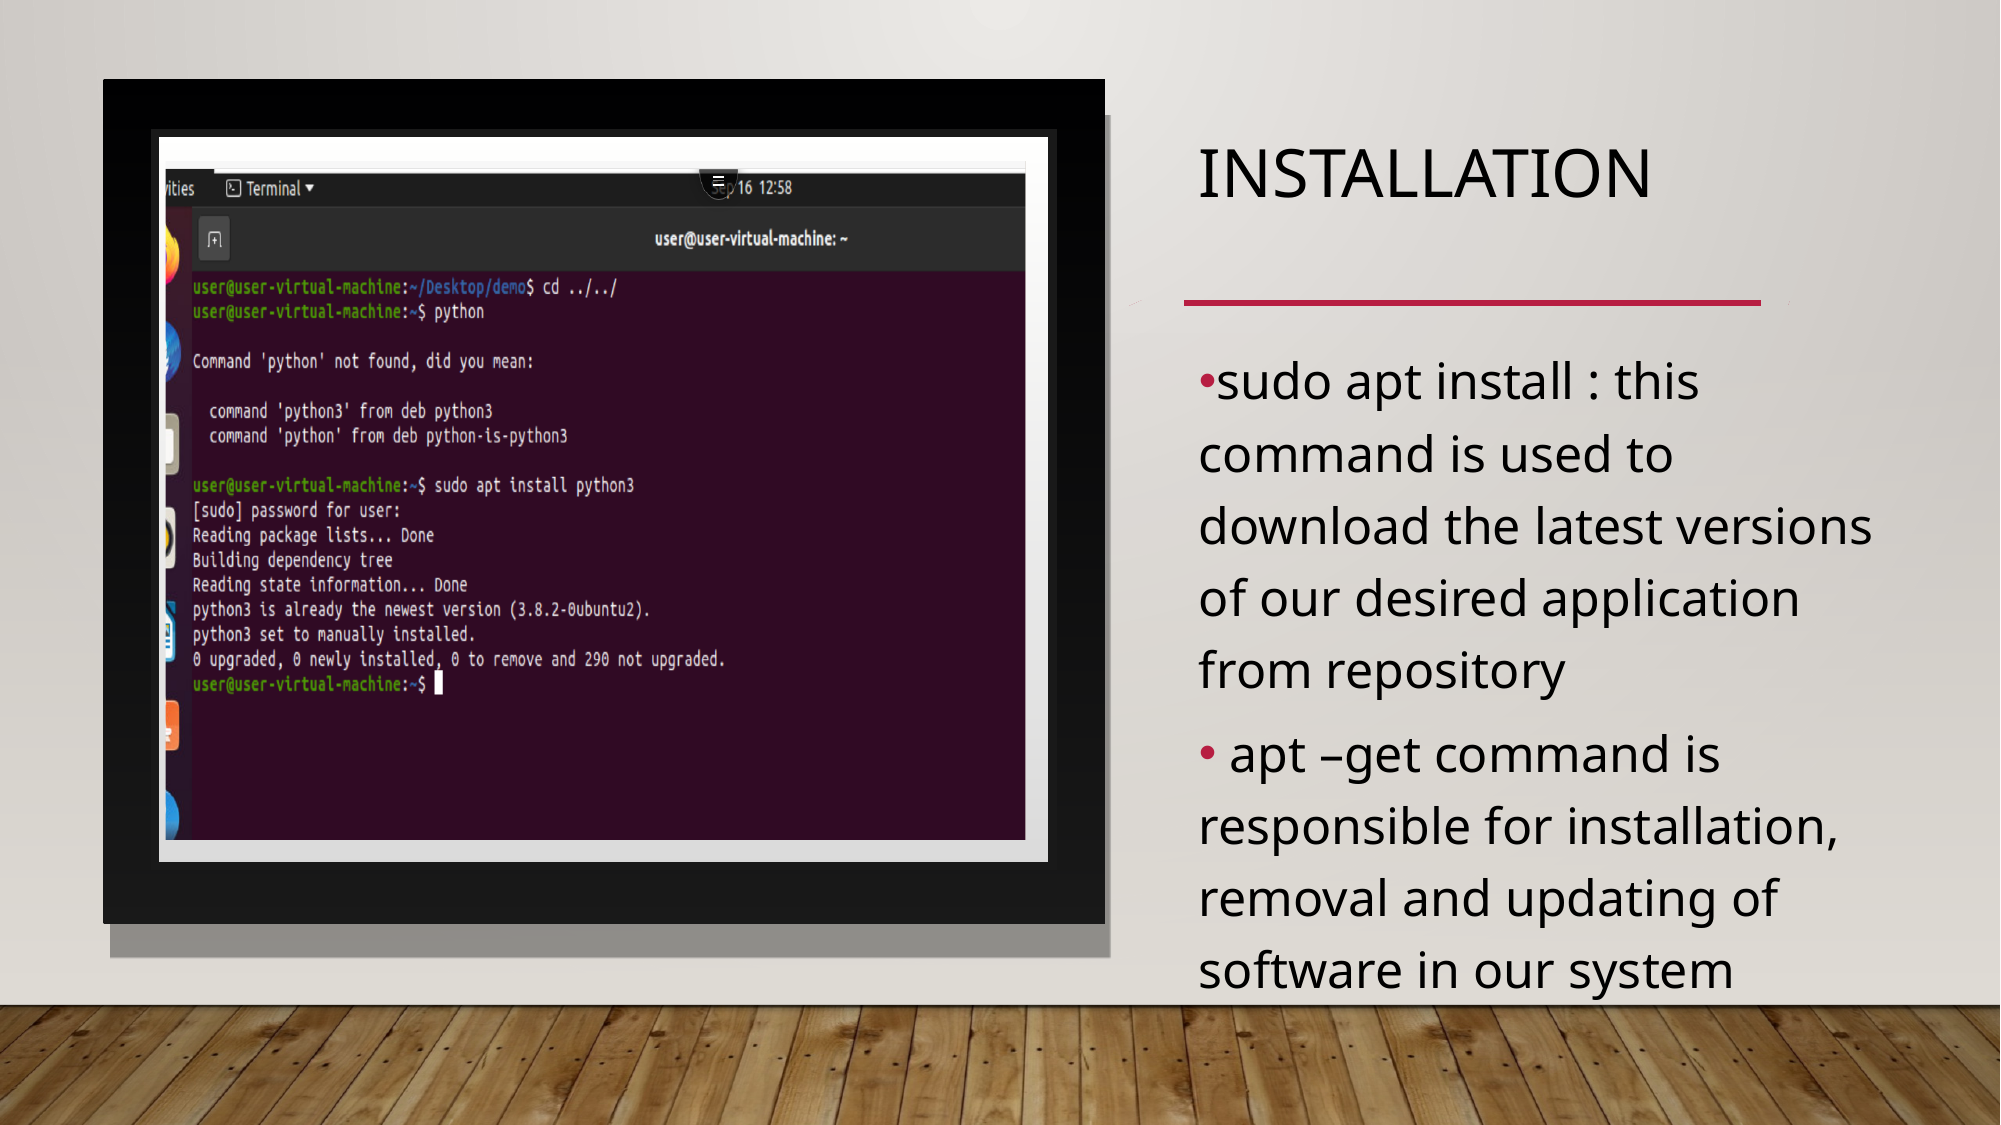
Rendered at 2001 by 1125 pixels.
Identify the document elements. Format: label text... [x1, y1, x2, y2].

text_box sudo apt install : this command is used to download the latest versions of our desired application from repository apt –get command is responsible for installation, removal and updating of software in our system [1183, 330, 1924, 950]
picture [0, 1005, 2000, 1125]
picture [165, 161, 1026, 840]
title Installation [1184, 131, 1762, 305]
text_box [0, 0, 2000, 1005]
